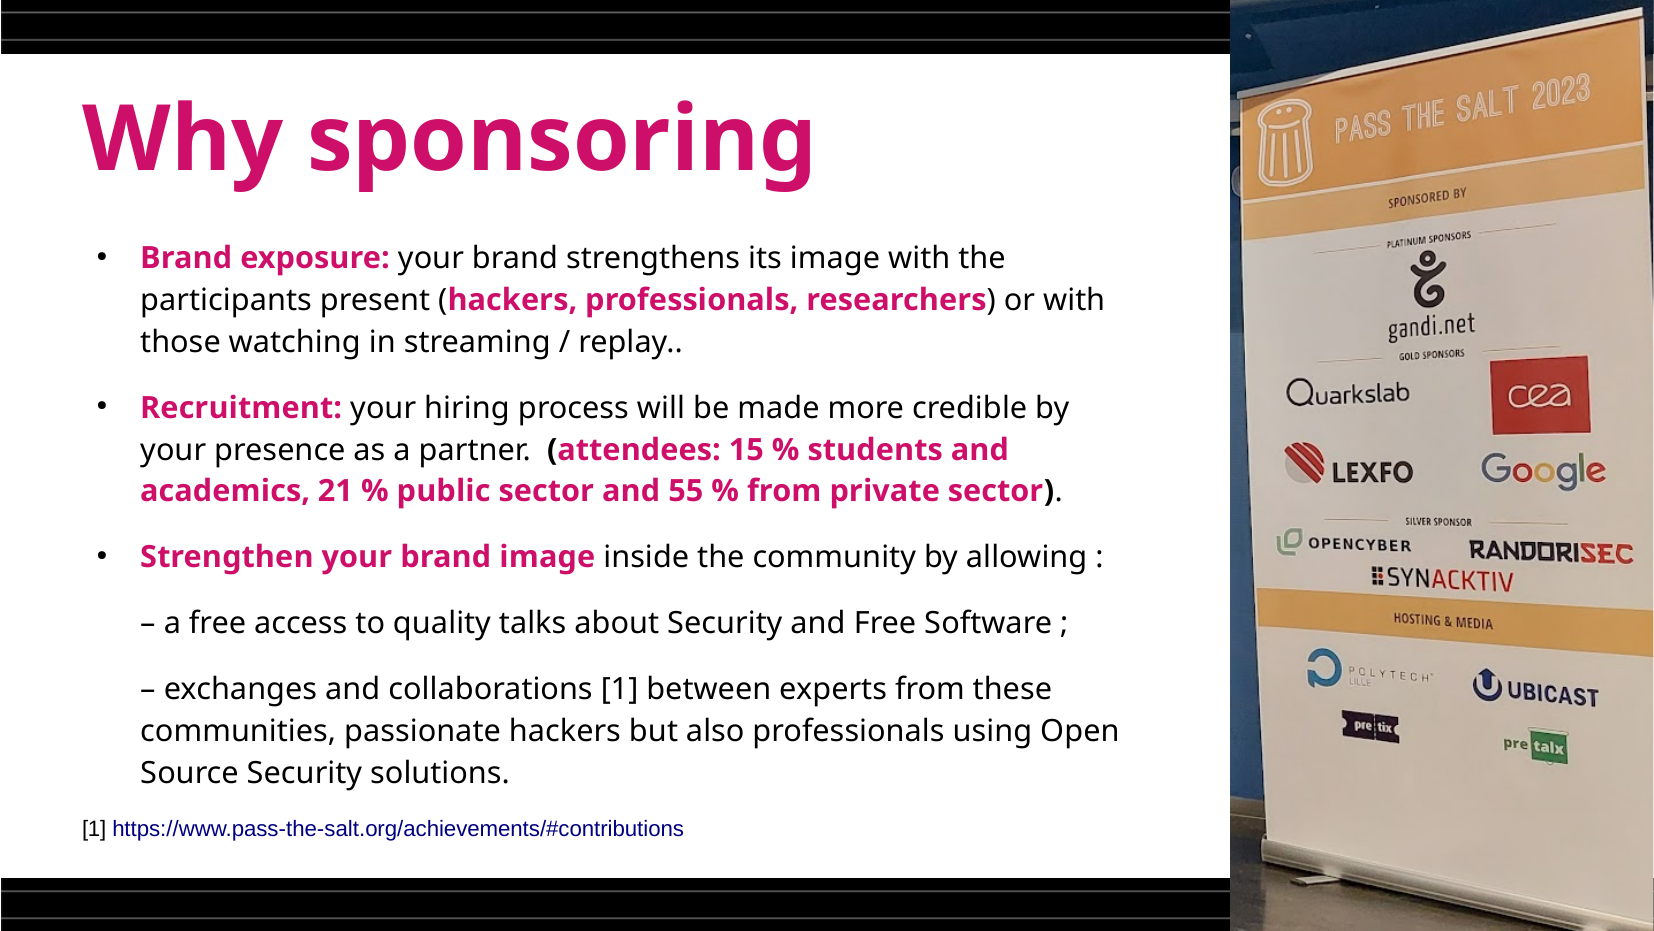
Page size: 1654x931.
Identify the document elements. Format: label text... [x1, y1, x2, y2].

picture [1, 0, 1654, 931]
title Why sponsoring [82, 57, 1230, 213]
list Brand exposure: your brand strengthens its image with the participants present (hackers, professionals, researchers) or with those watching in streaming / replay.. Recruitment: your hiring process will be made more credible by your presence as a partner. (attendees: 15 % students and academics, 21 % public sector and 55 % from private sector). Strengthen your brand image inside the community by allowing : – a free access to quality talks about Security and Free Software ; – exchanges and collaborations [1] between experts from these communities, passionate hackers but also professionals using Open Source Security solutions. [1] https://www.pass-the-salt.org/achievements/#contributions [82, 236, 1123, 851]
